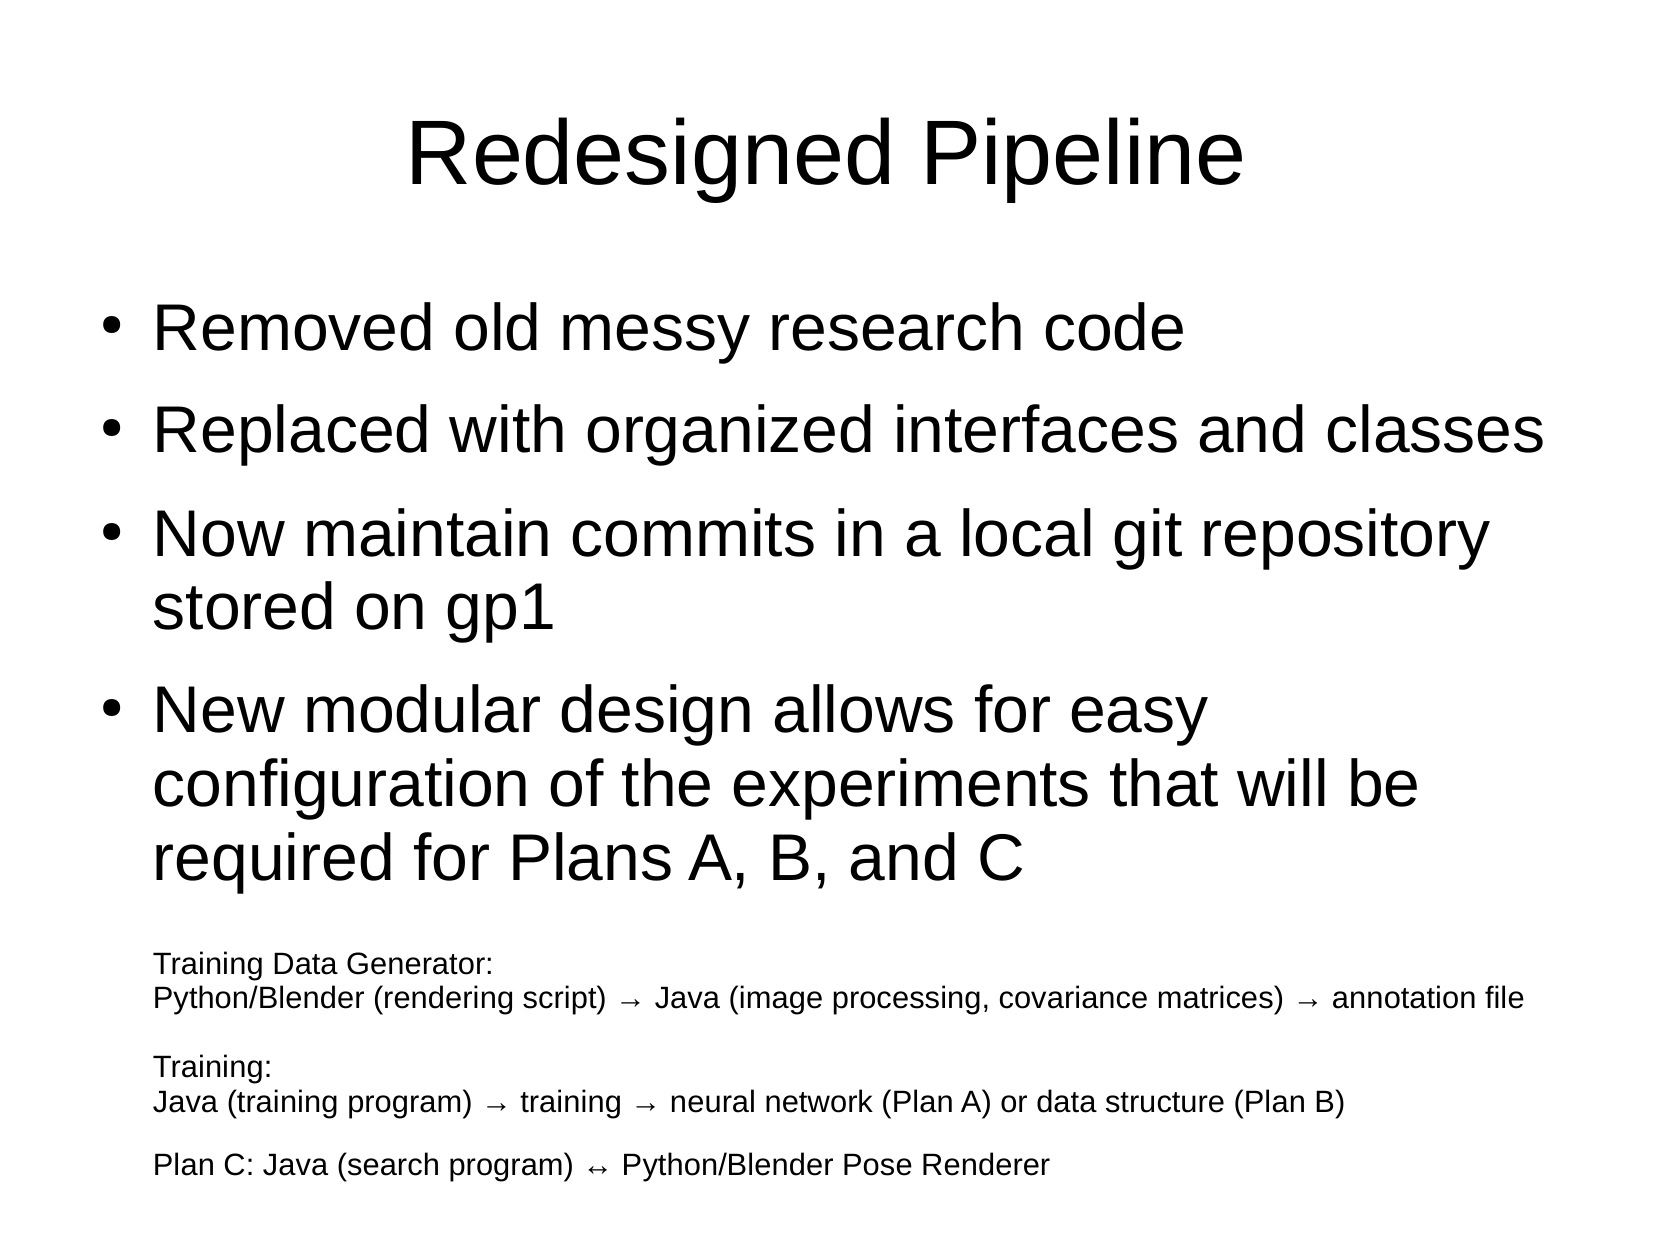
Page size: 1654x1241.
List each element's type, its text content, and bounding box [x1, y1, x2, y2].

list Removed old messy research code Replaced with organized interfaces and classes Now maintain commits in a local git repository stored on gp1 New modular design allows for easy configuration of the experiments that will be required for Plans A, B, and C Training Data Generator: Python/Blender (rendering script) → Java (image processing, covariance matrices) → annotation file Training: Java (training program) → training → neural network (Plan A) or data structure (Plan B) Plan C: Java (search program) ↔ Python/Blender Pose Renderer [82, 290, 1571, 1186]
title Redesigned Pipeline [82, 49, 1571, 257]
